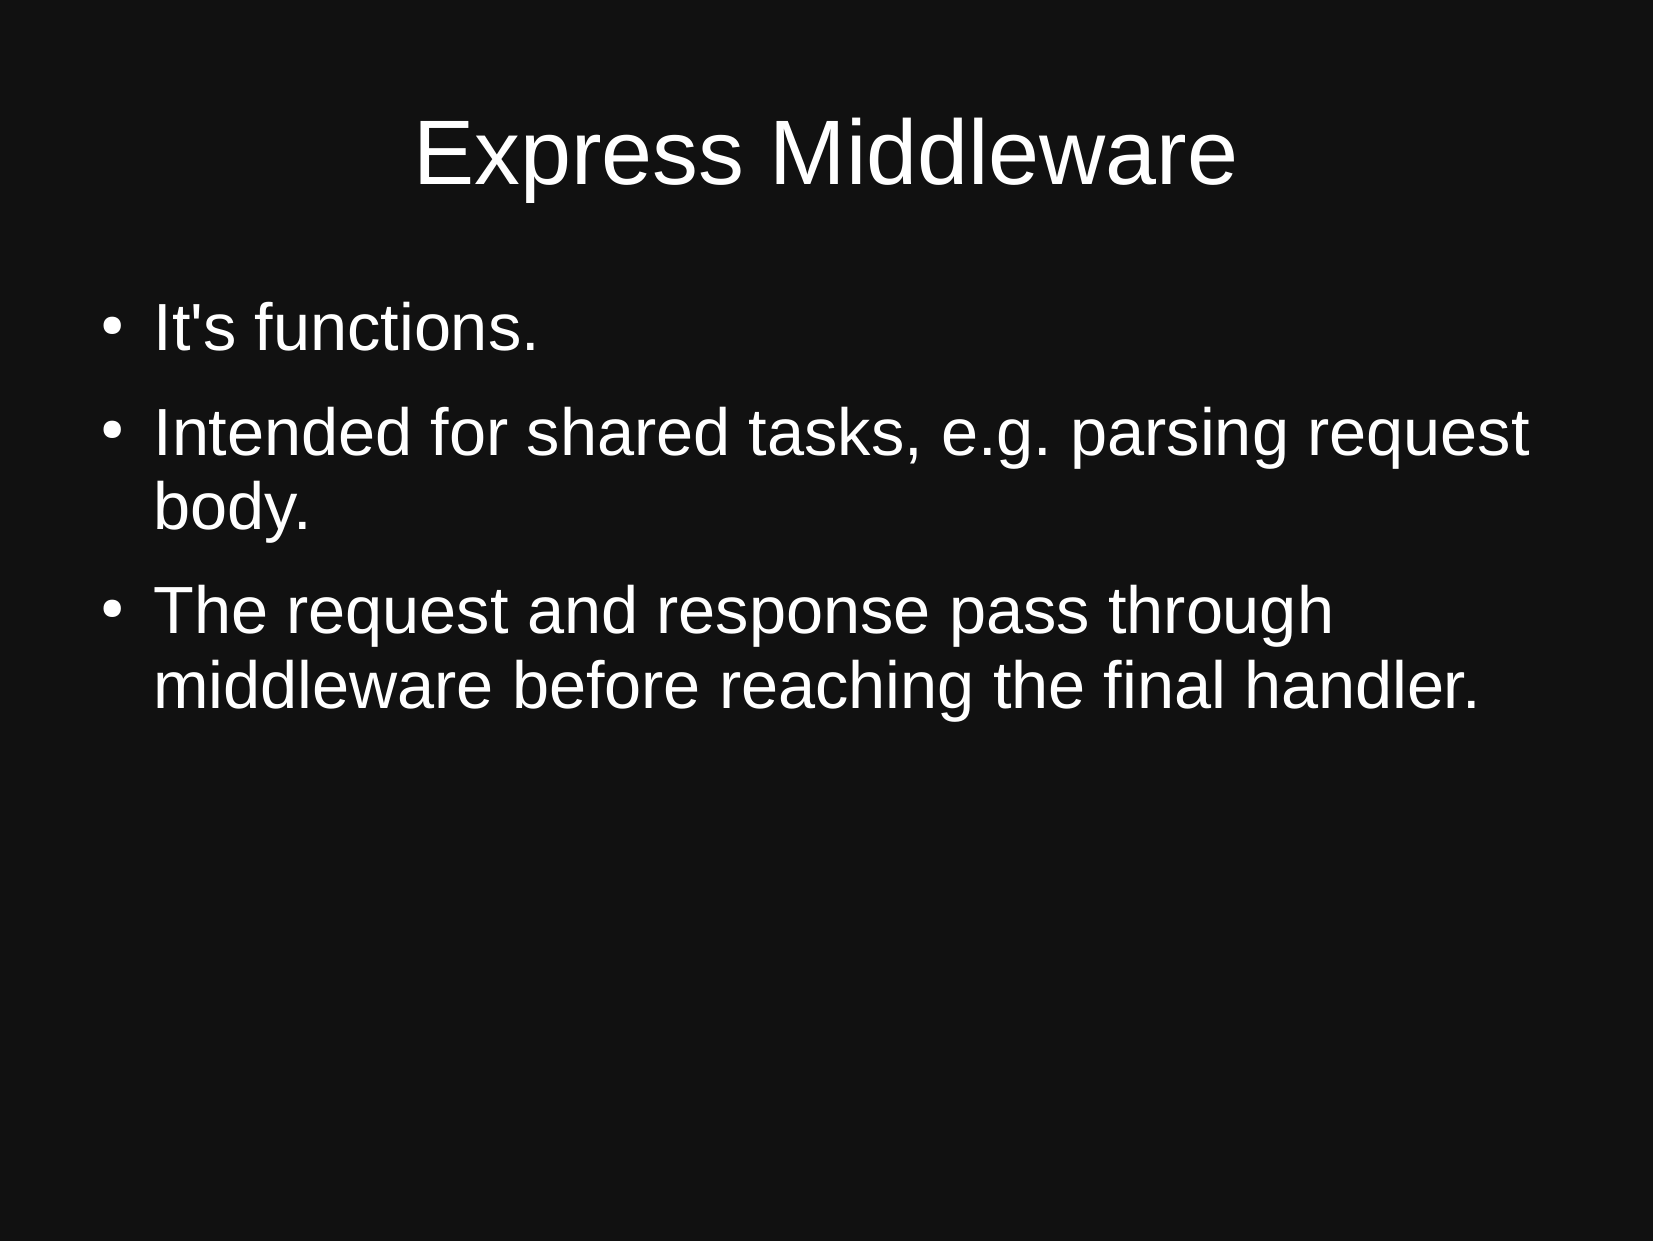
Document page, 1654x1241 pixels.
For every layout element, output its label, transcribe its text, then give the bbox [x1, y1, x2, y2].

list It's functions. Intended for shared tasks, e.g. parsing request body. The request and response pass through middleware before reaching the final handler. [82, 290, 1571, 1010]
title Express Middleware [82, 49, 1571, 257]
